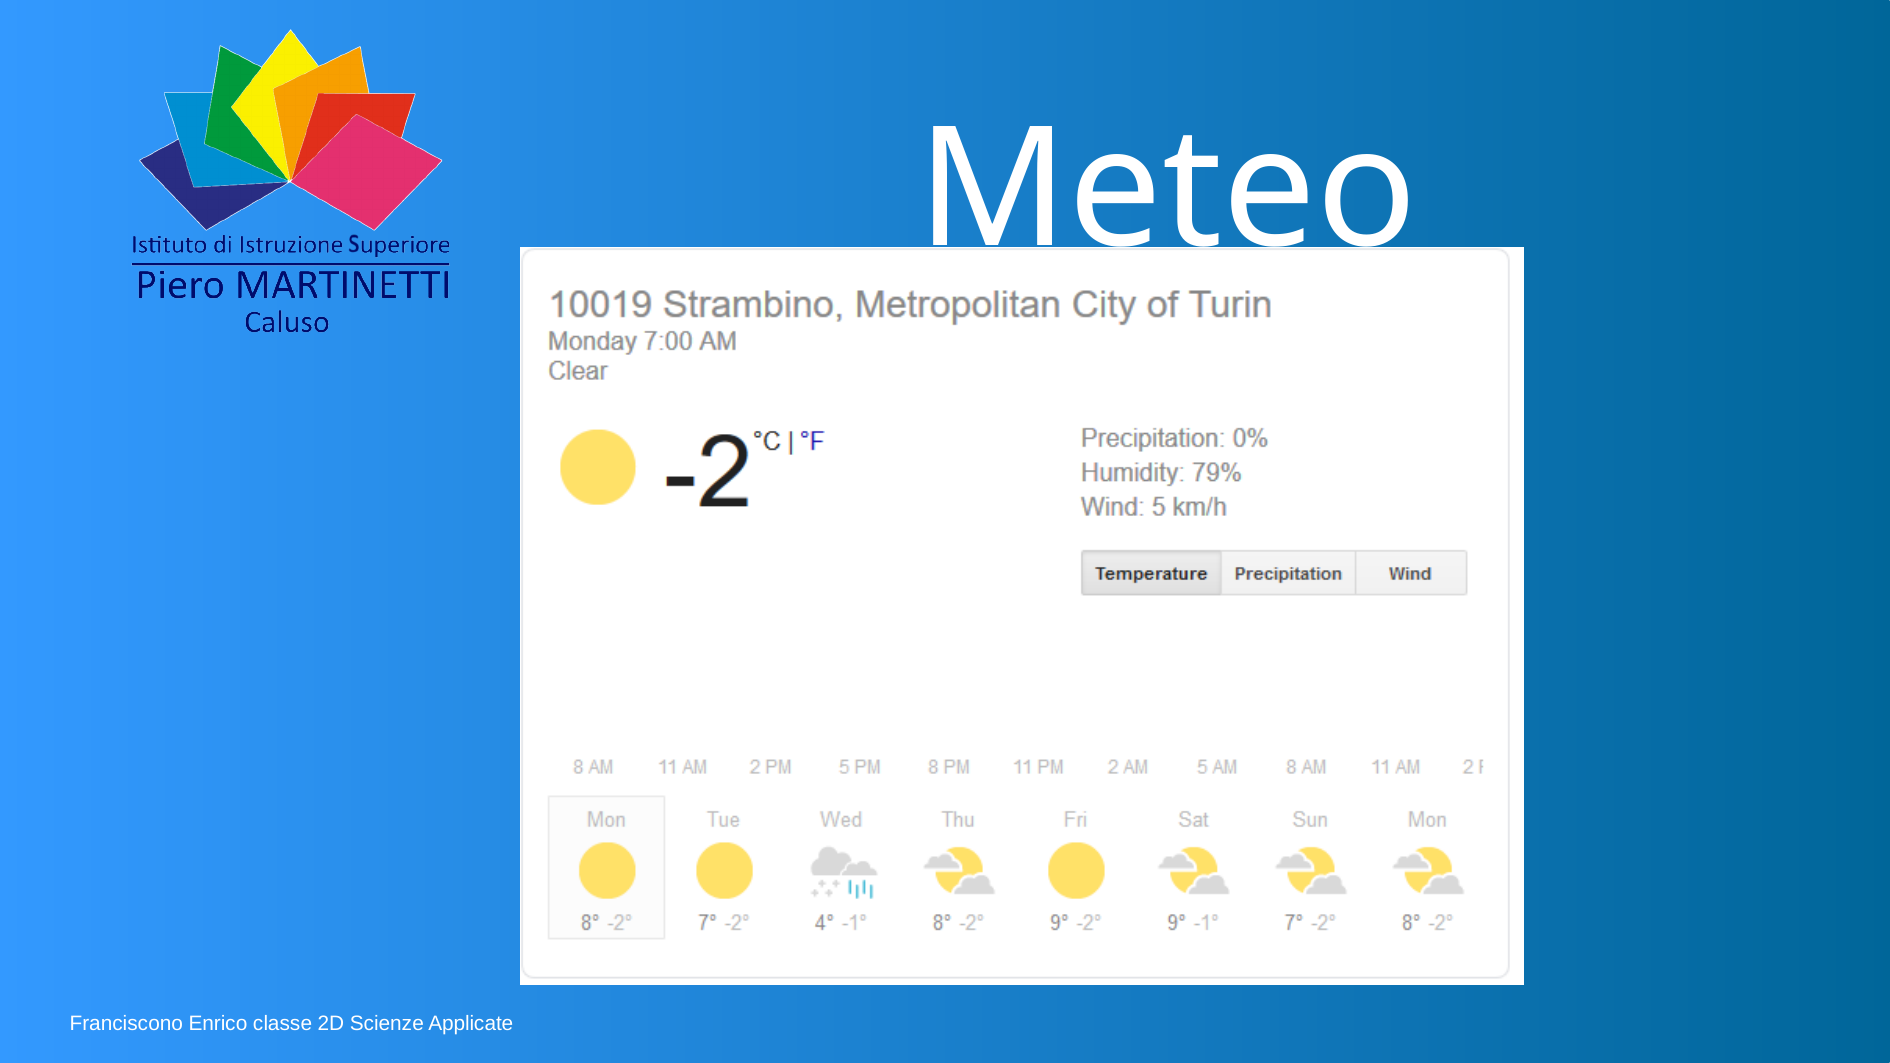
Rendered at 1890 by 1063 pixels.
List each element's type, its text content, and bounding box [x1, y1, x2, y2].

picture [0, 23, 1524, 985]
text_box Franciscono Enrico classe 2D Scienze Applicate [54, 1004, 628, 1063]
text_box Meteo [591, 59, 1760, 268]
